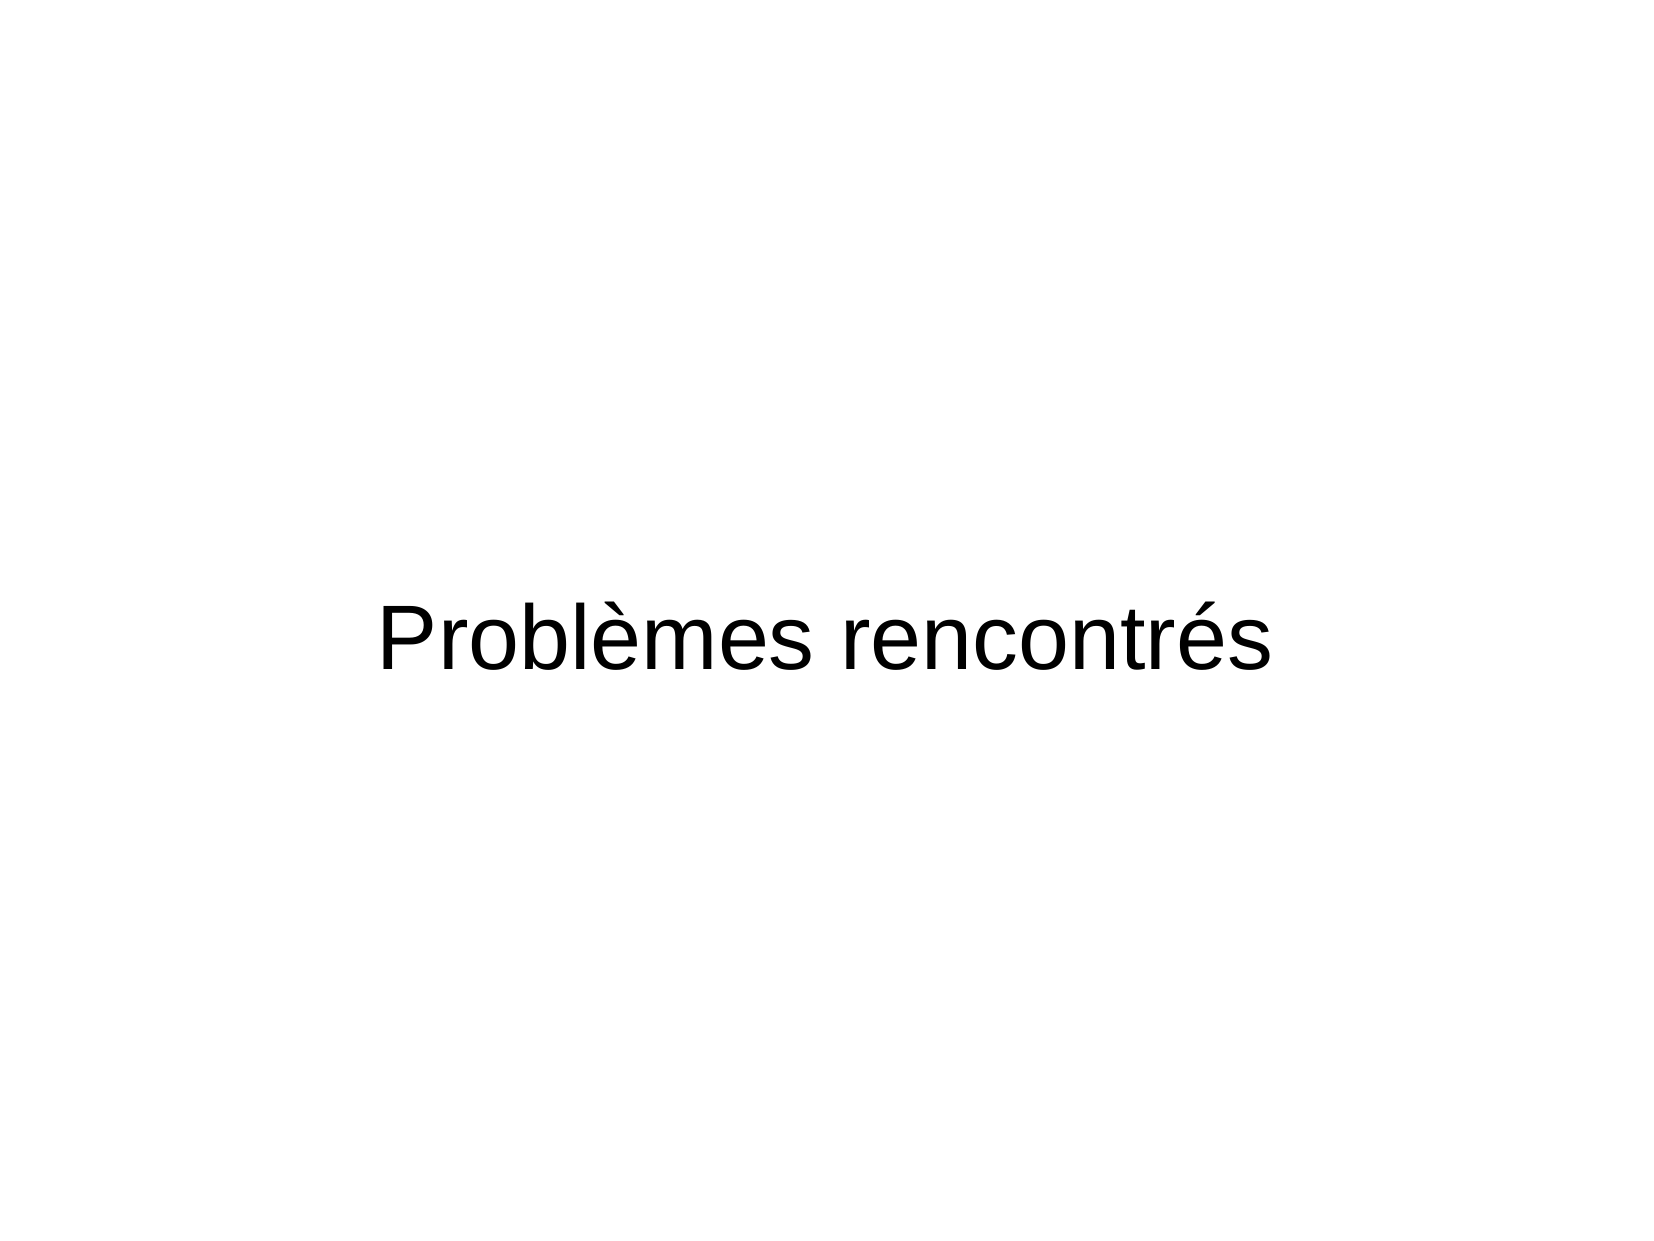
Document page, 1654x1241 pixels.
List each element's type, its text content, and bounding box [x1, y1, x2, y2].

title Problèmes rencontrés [81, 534, 1570, 742]
